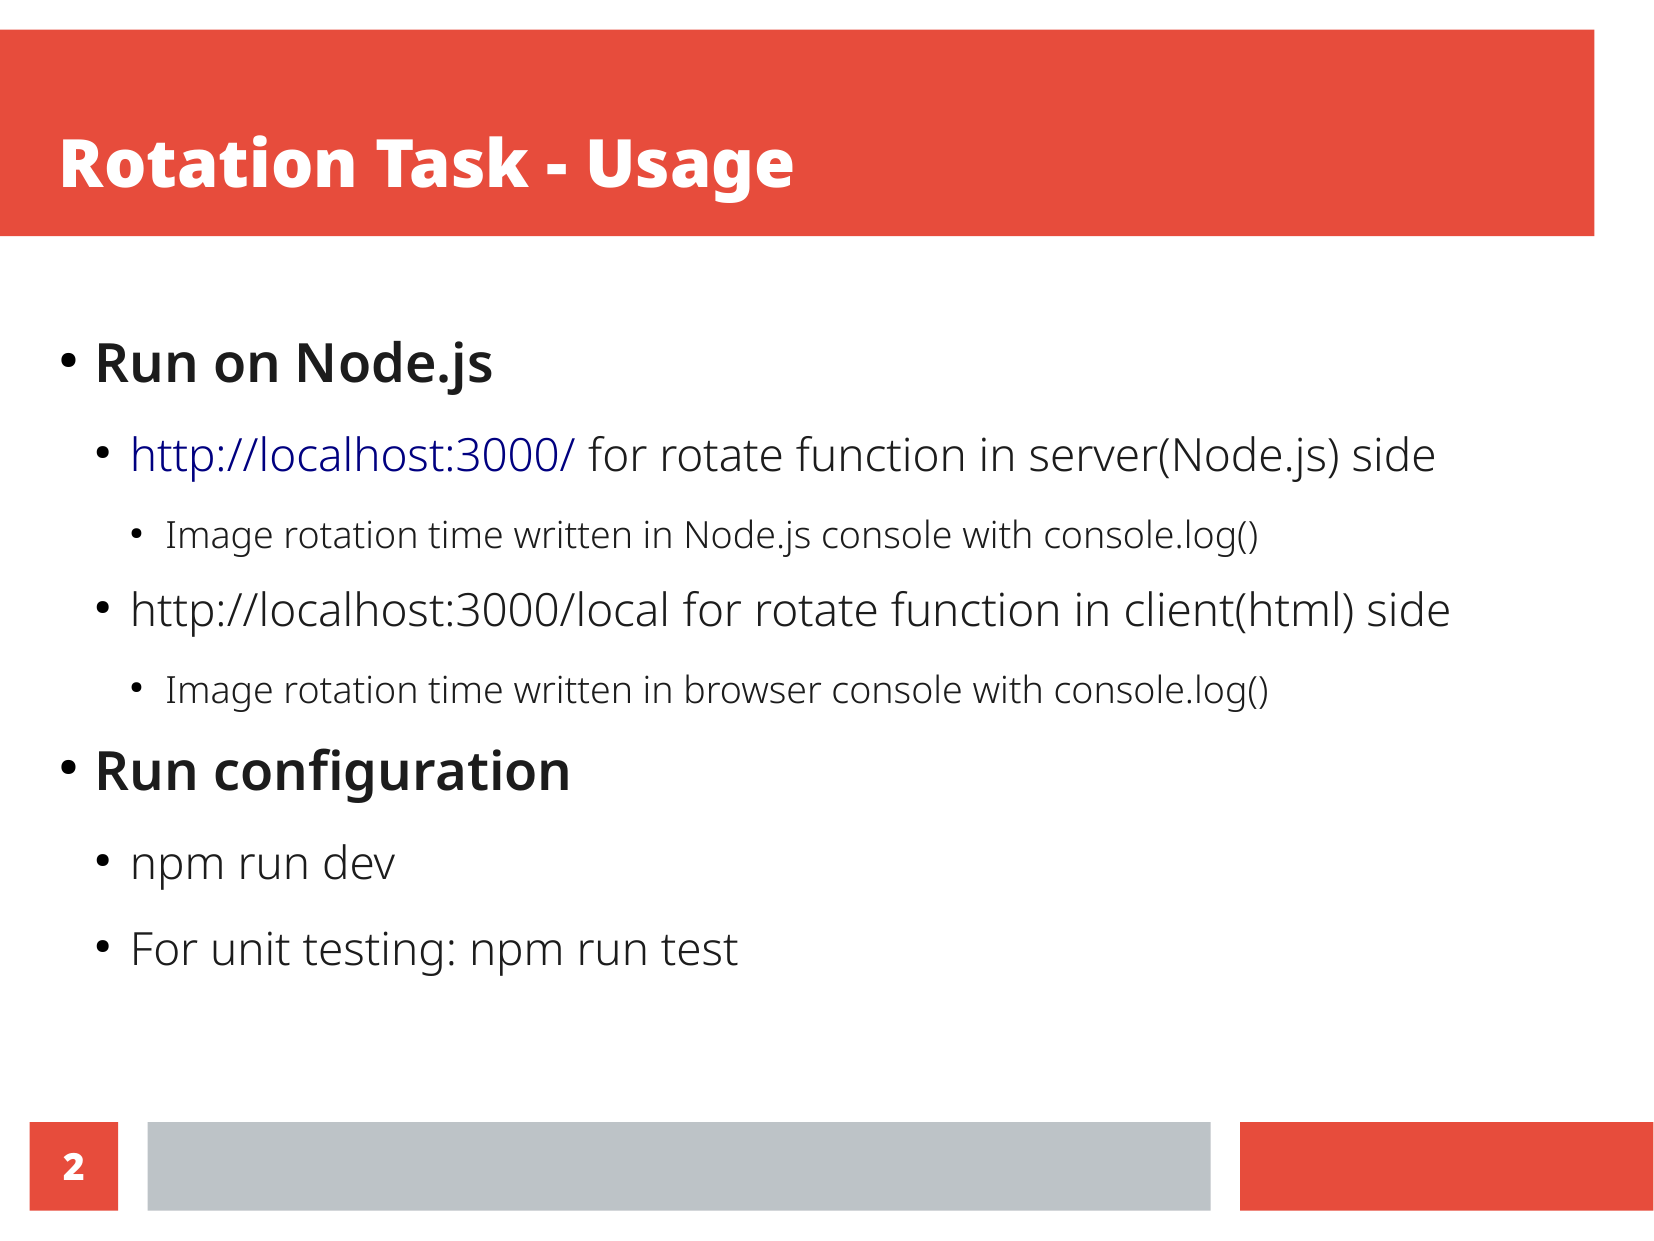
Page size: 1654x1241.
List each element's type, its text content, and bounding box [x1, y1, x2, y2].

title Rotation Task - Usage [59, 59, 1595, 207]
list Run on Node.js http://localhost:3000/ for rotate function in server(Node.js) side Image rotation time written in Node.js console with console.log() http://localhost:3000/local for rotate function in client(html) side Image rotation time written in browser console with console.log() Run configuration npm run dev For unit testing: npm run test [59, 324, 1565, 1093]
